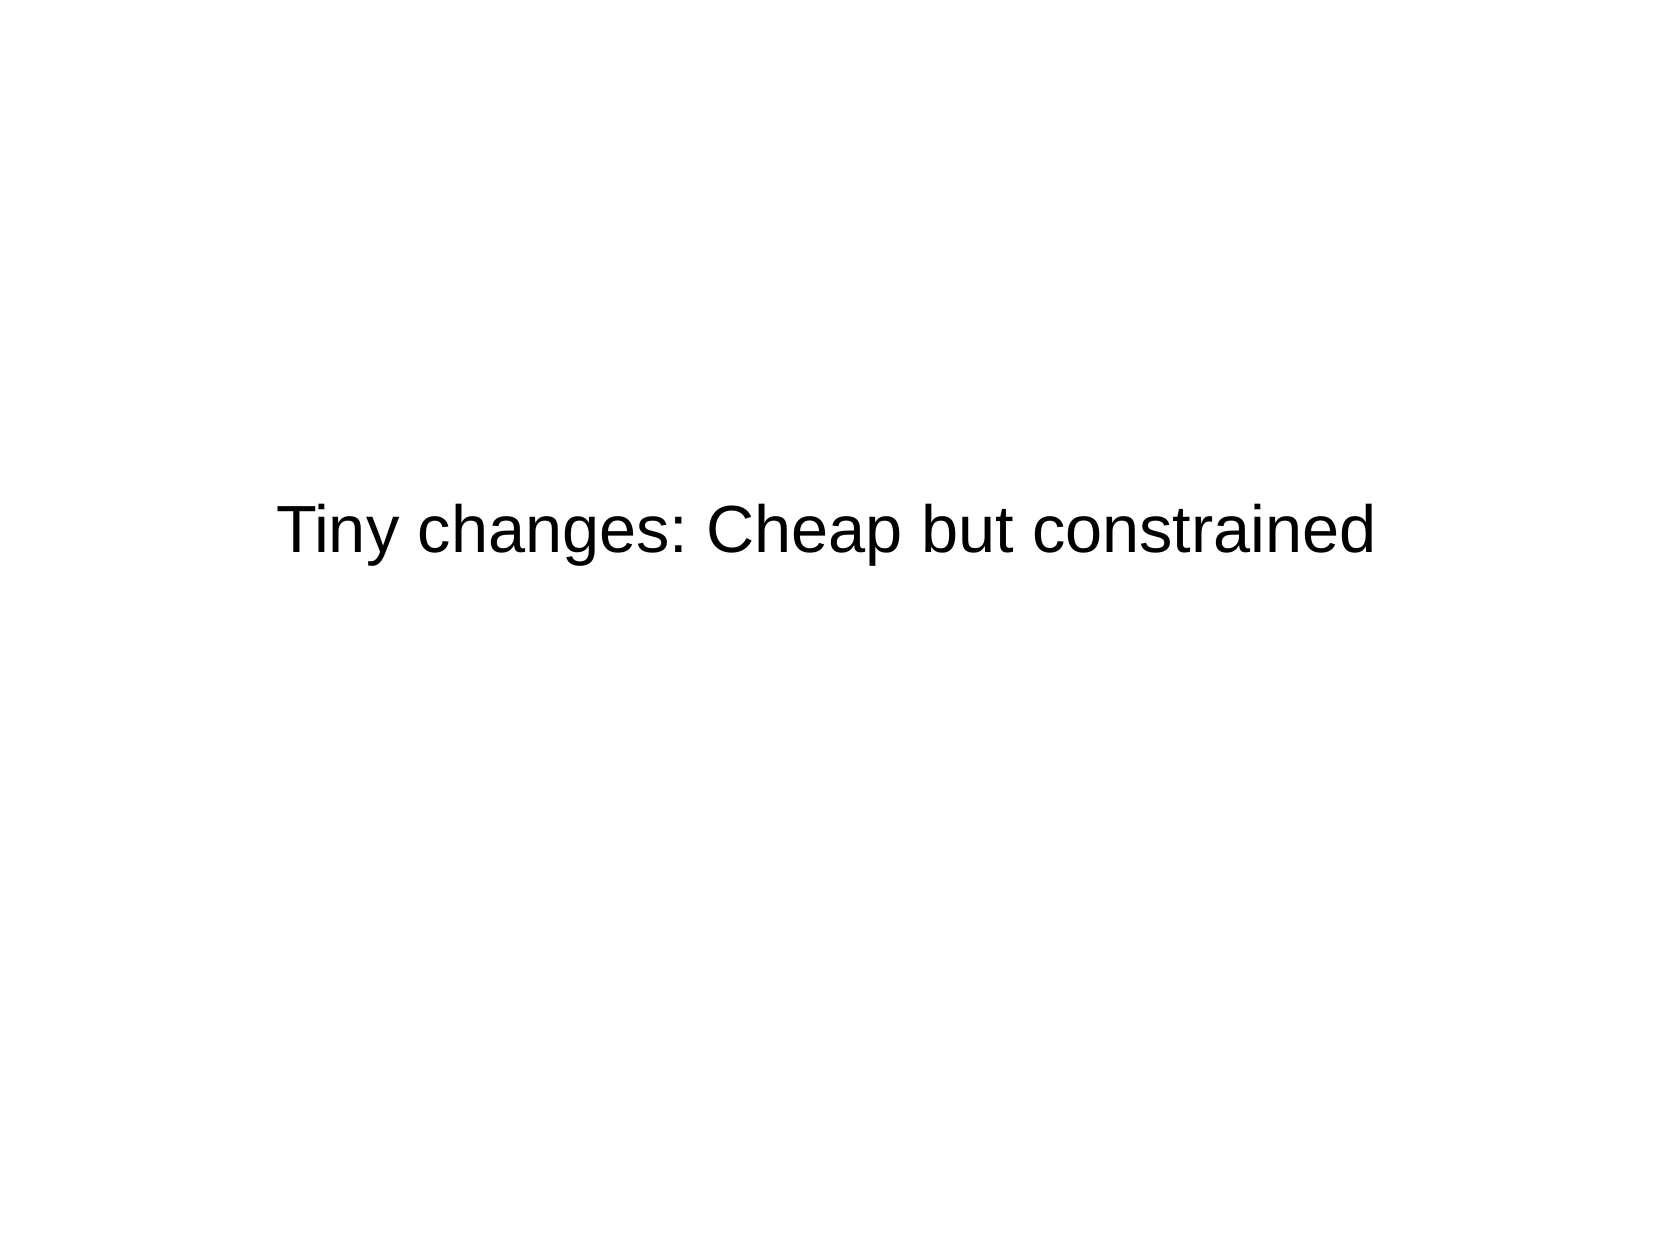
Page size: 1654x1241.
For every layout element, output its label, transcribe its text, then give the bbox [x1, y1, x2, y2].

subtitle Tiny changes: Cheap but constrained [82, 49, 1571, 1010]
